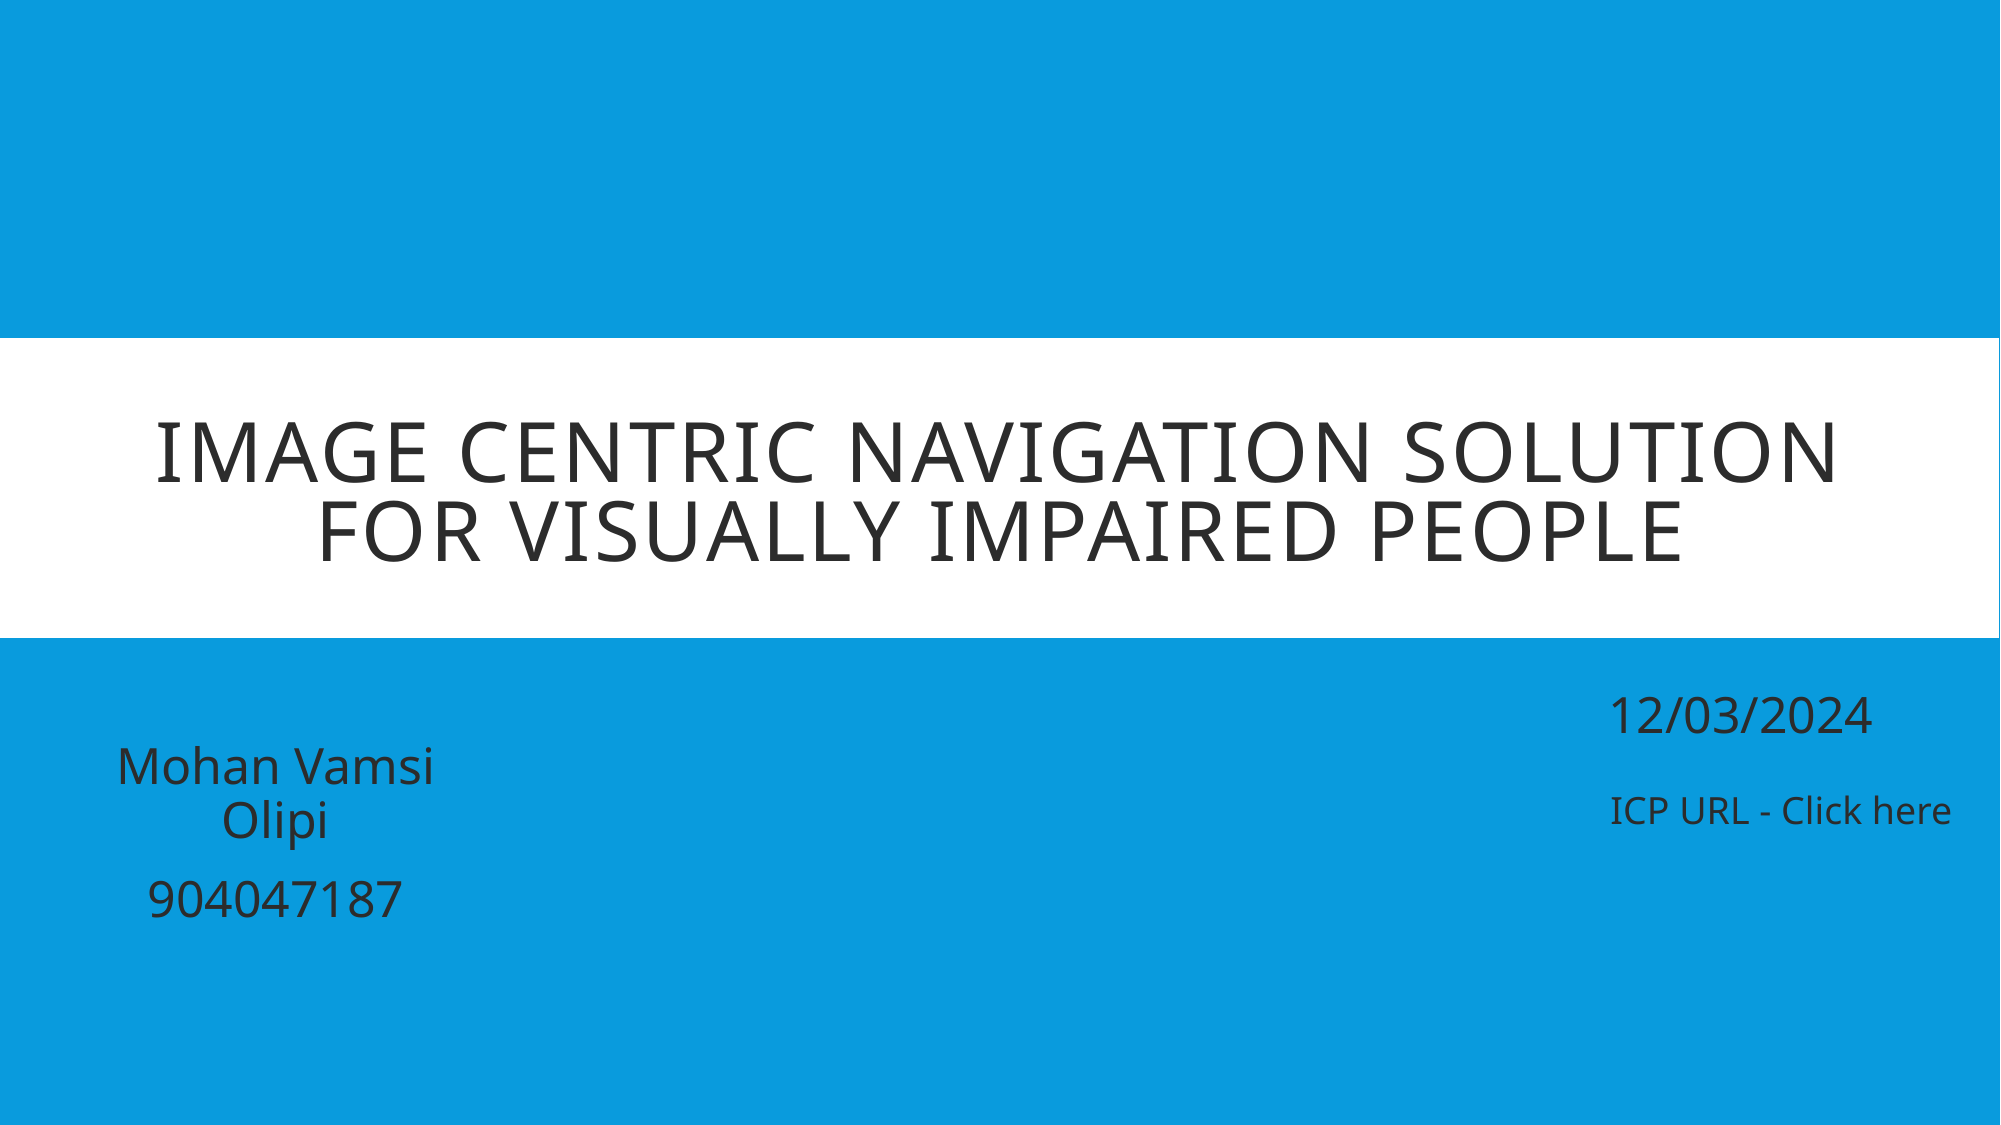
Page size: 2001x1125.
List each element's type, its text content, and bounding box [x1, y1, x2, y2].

title Image Centric Navigation solution for visually impaired people [60, 355, 1942, 641]
text_box 12/03/2024 [1515, 676, 1966, 753]
text_box ICP URL - Click here [1595, 779, 2000, 841]
subtitle Mohan Vamsi Olipi 904047187 [59, 733, 493, 949]
